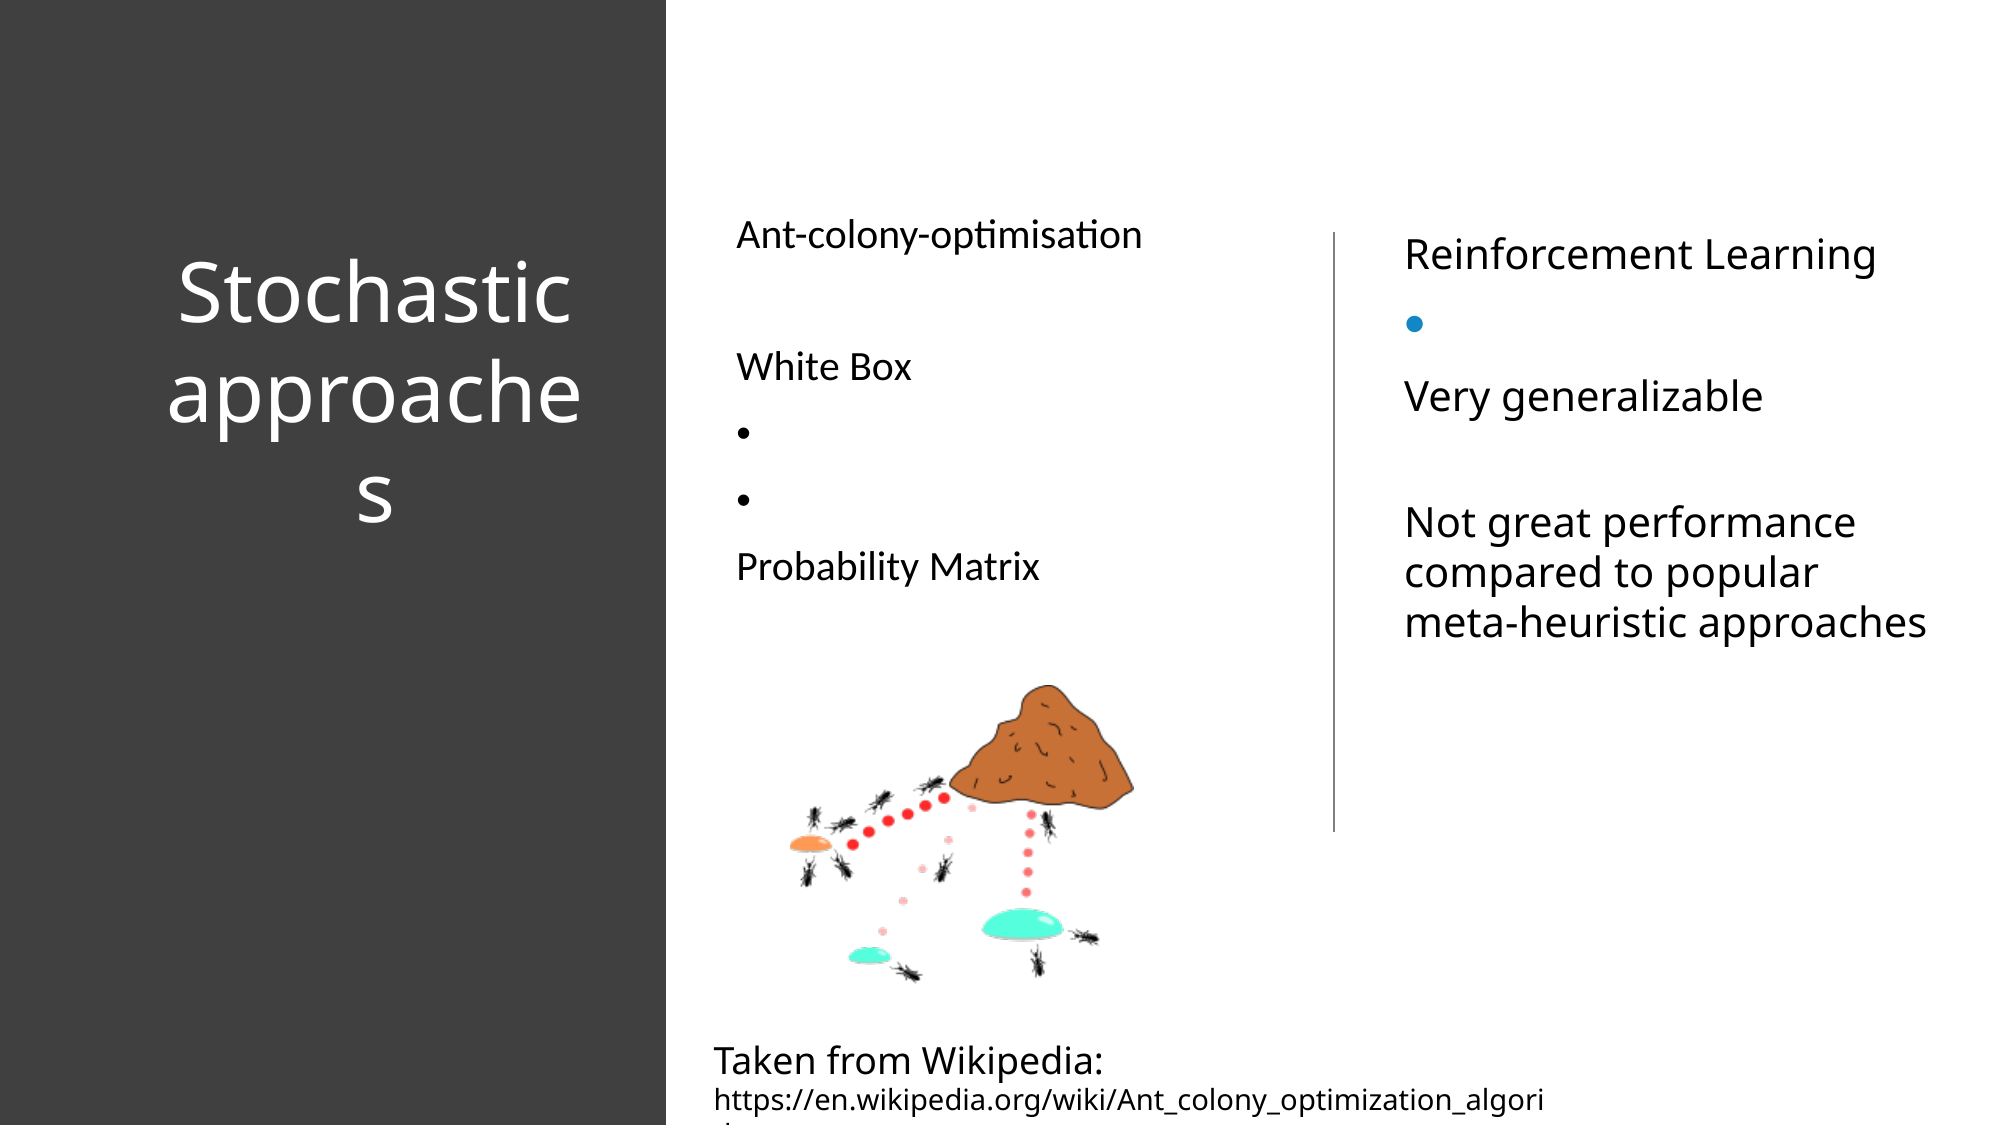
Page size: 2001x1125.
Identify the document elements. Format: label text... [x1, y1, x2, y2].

title Stochastic approaches [137, 231, 614, 948]
text_box Ant-colony-optimisation White Box Probability Matrix [721, 204, 1247, 921]
list Reinforcement Learning Very generalizable Not great performance compared to popular meta-heuristic approaches [1389, 78, 1952, 795]
text_box [0, 0, 666, 1125]
picture [790, 685, 1134, 1001]
text_box Taken from Wikipedia: https://en.wikipedia.org/wiki/Ant_colony_optimization_algorithms [698, 1029, 1570, 1125]
